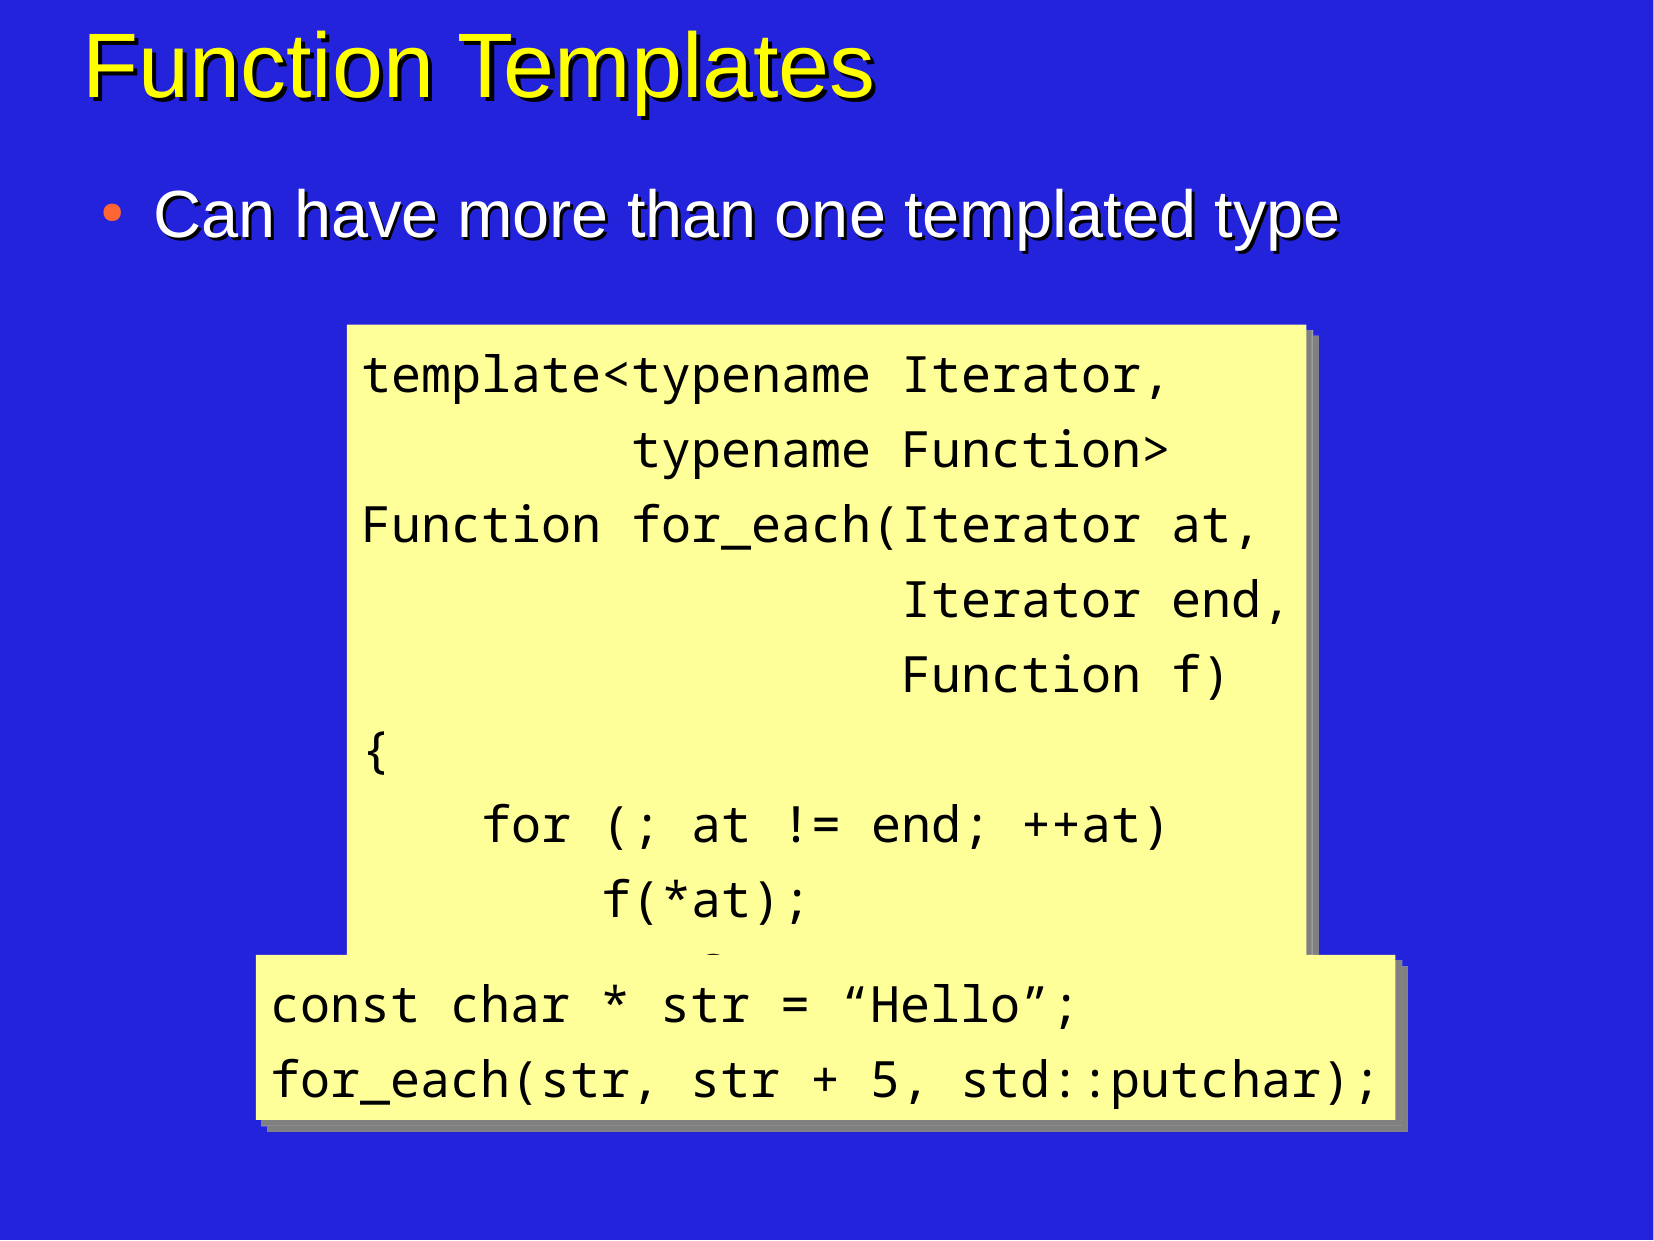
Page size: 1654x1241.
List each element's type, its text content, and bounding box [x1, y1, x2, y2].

text_box const char * str = “Hello”; for_each(str, str + 5, std::putchar); [255, 954, 1396, 1120]
text_box template<typename Iterator, typename Function> Function for_each(Iterator at, Iterator end, Function f) { for (; at != end; ++at) f(*at); return f; } [346, 324, 1307, 954]
list Can have more than one templated type [82, 177, 1571, 1182]
title Function Templates [82, 2, 1571, 130]
